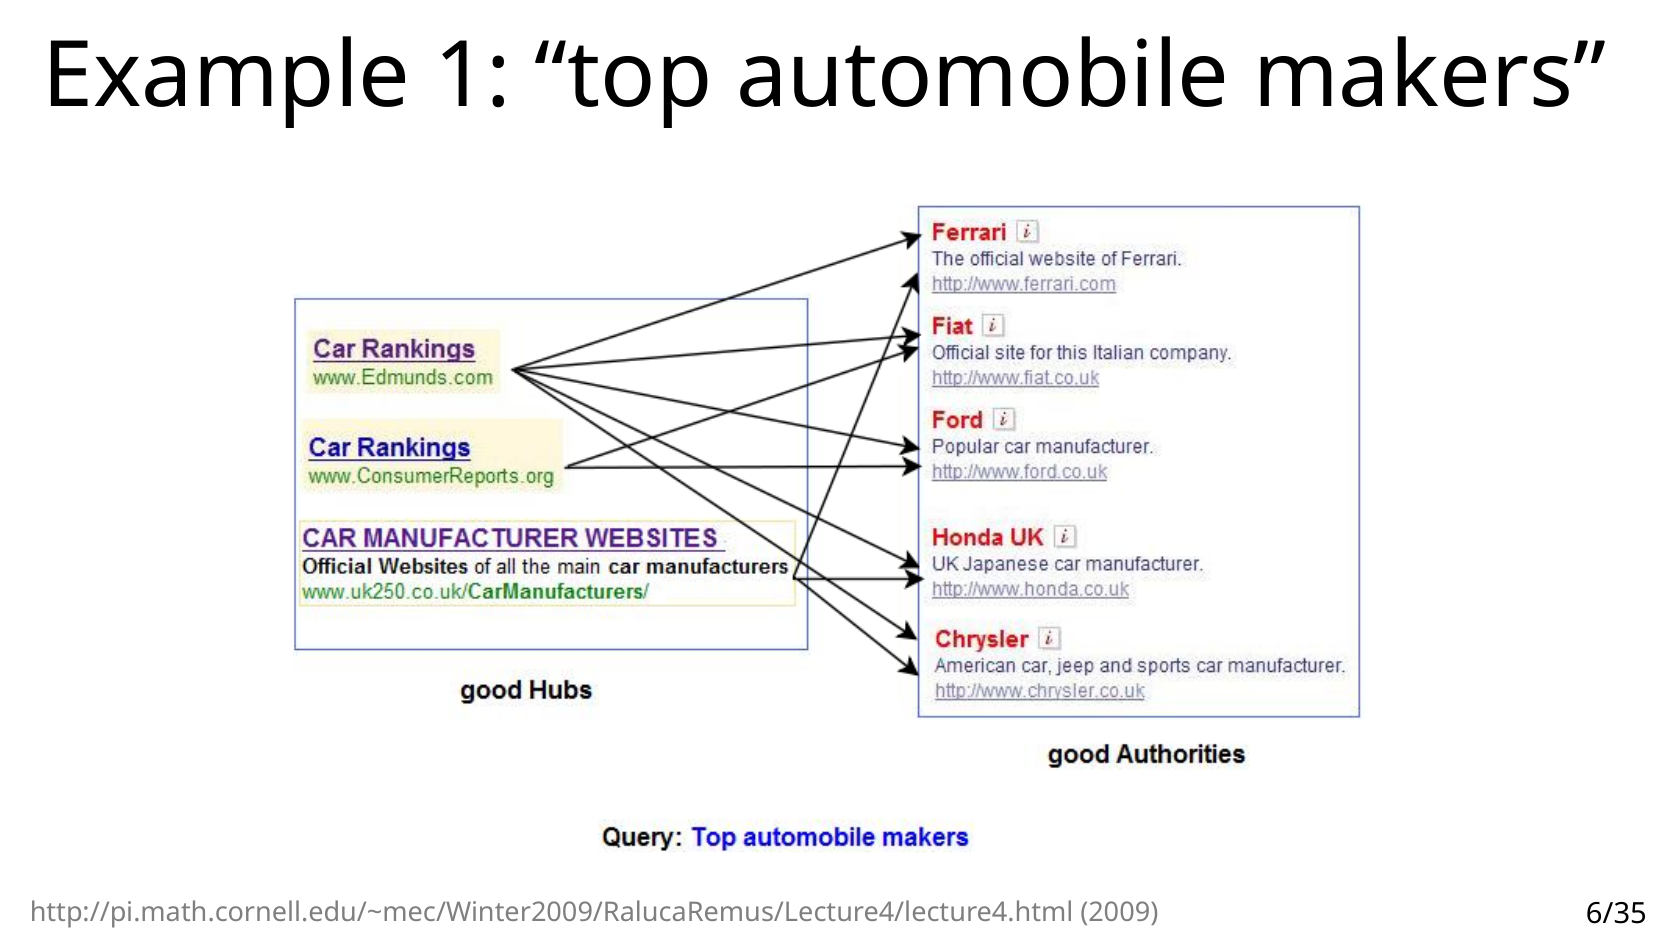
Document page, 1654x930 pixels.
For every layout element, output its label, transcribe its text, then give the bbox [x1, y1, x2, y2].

picture [293, 203, 1366, 854]
text_box http://pi.math.cornell.edu/~mec/Winter2009/RalucaRemus/Lecture4/lecture4.html (2009) [15, 885, 1561, 930]
title Example 1: “top automobile makers” [15, 0, 1636, 201]
